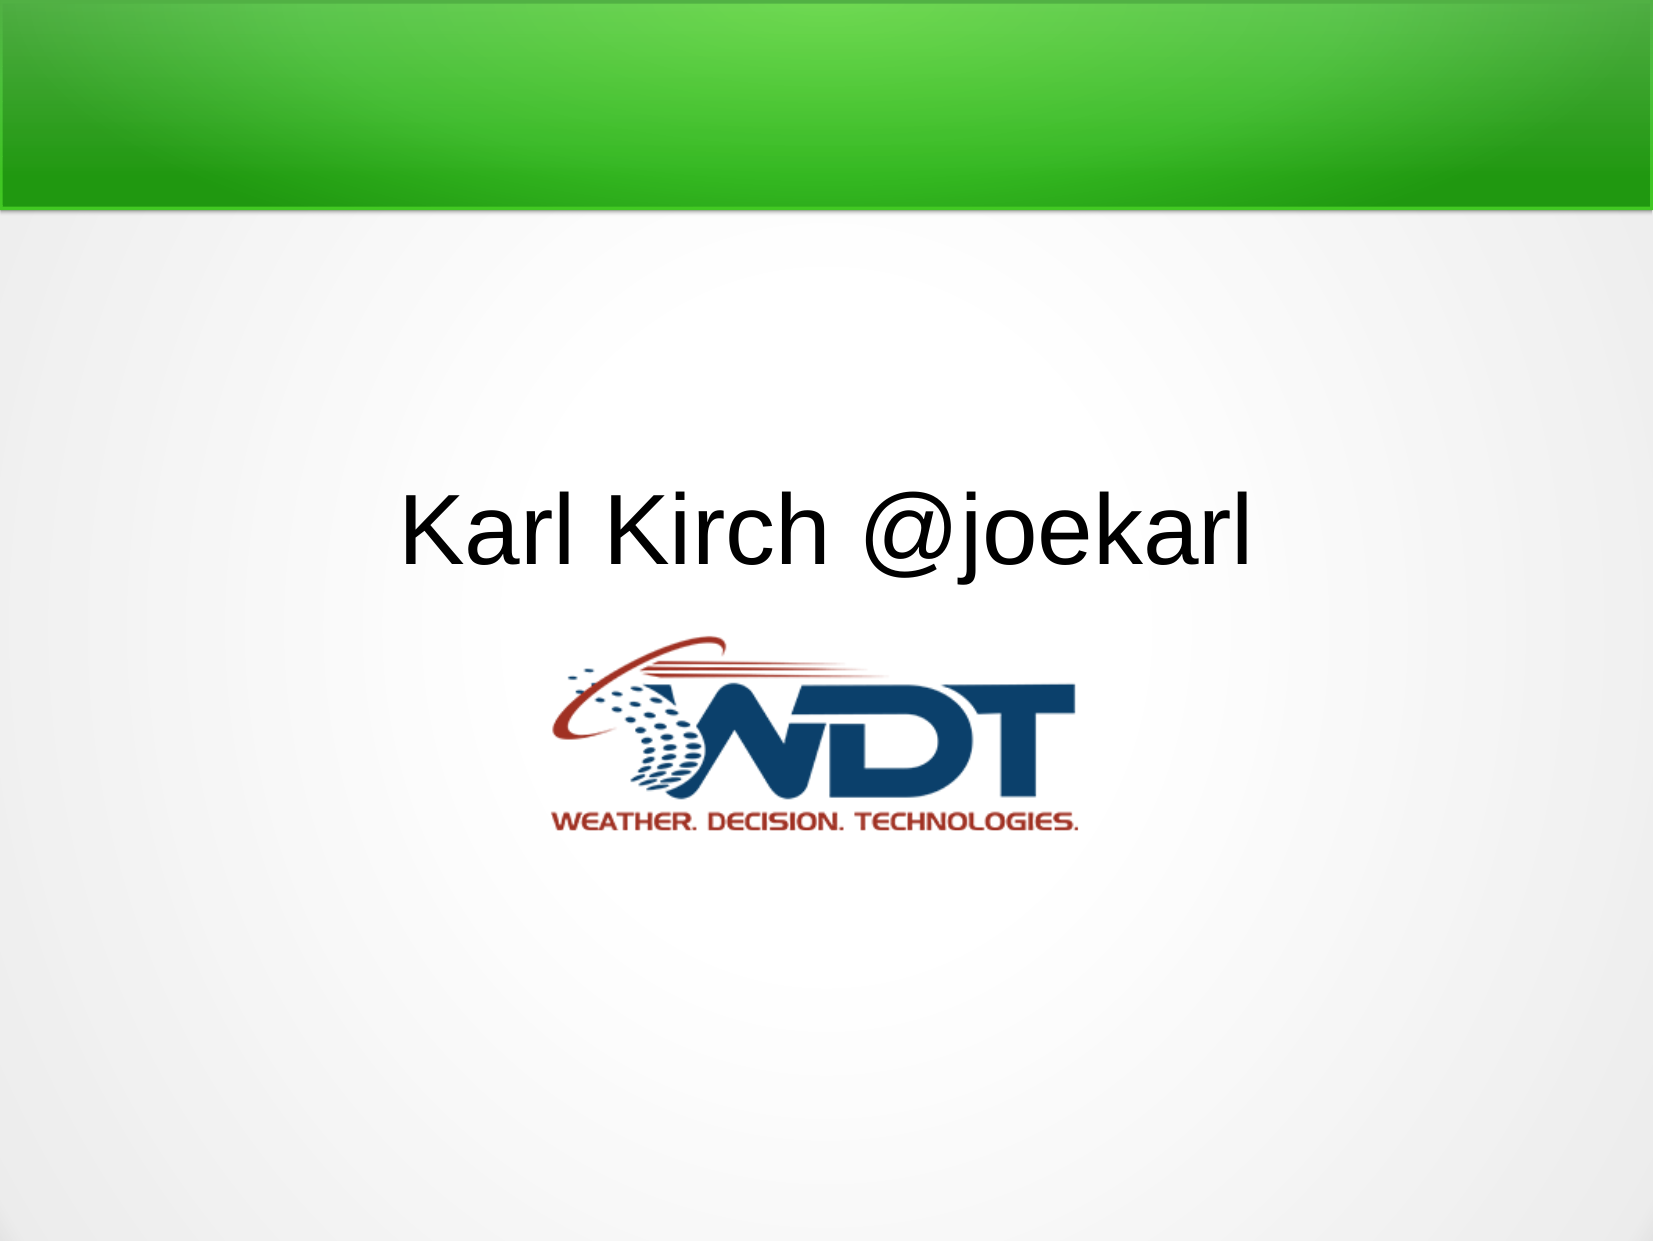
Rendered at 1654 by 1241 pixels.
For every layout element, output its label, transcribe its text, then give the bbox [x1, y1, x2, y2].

picture [548, 611, 1080, 856]
subtitle Karl Kirch @joekarl [82, 49, 1571, 1010]
